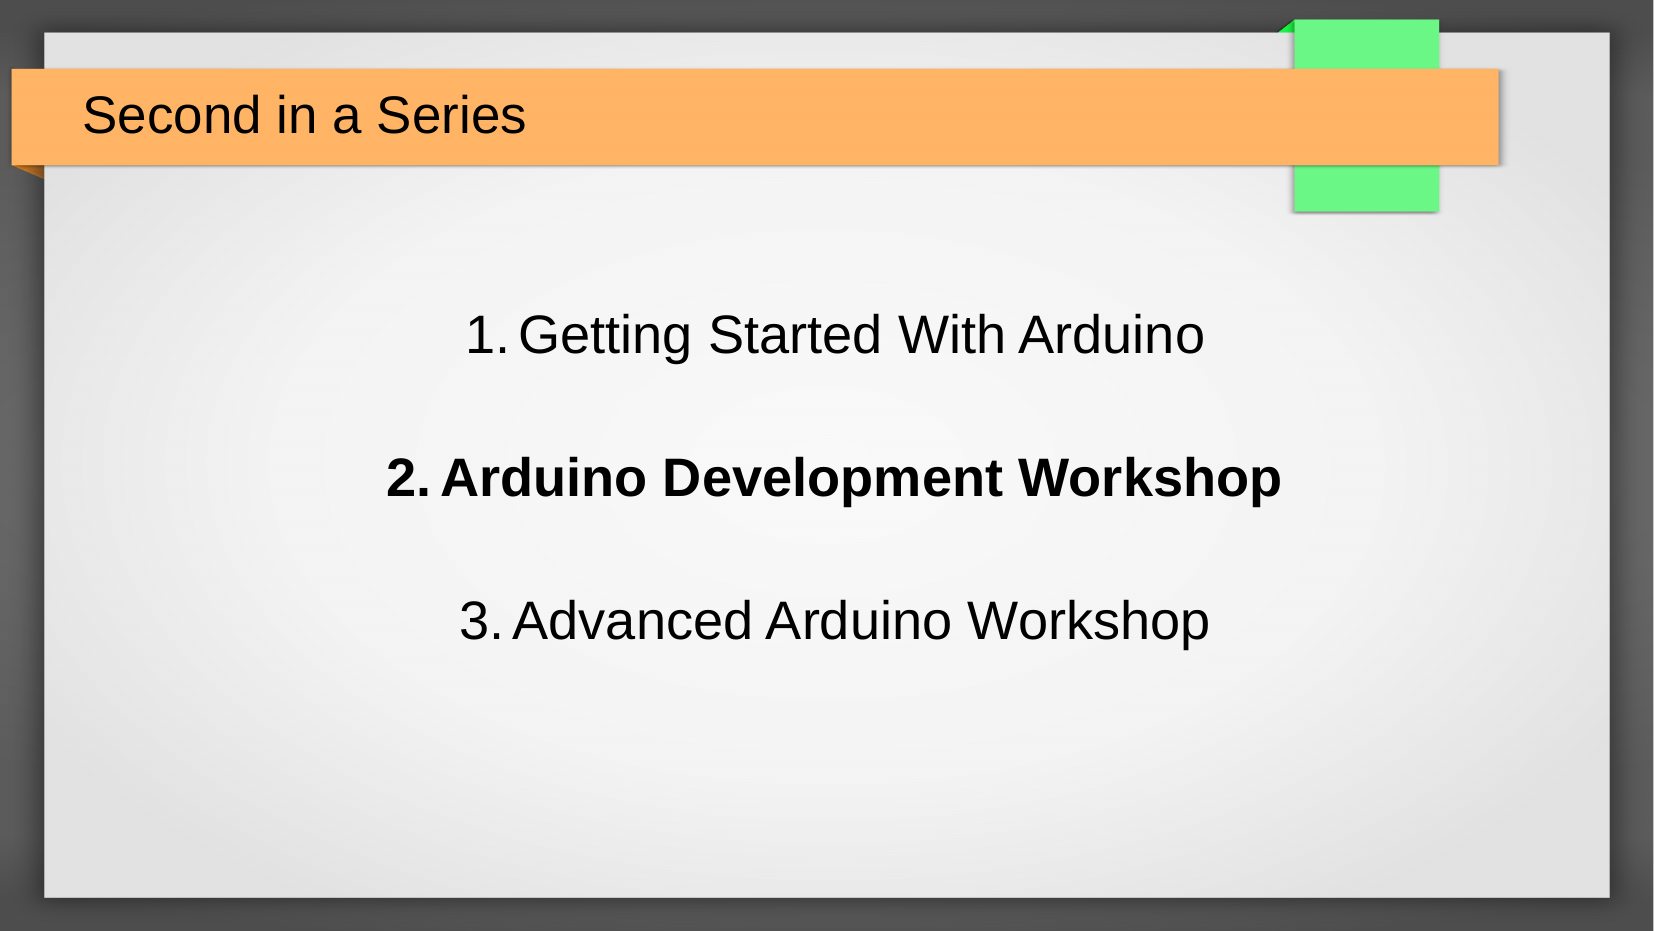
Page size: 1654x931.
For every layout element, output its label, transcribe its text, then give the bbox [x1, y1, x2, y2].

picture [0, 0, 1654, 931]
title Second in a Series [82, 70, 1264, 160]
list Getting Started With Arduino Arduino Development Workshop Advanced Arduino Workshop [82, 221, 1571, 761]
